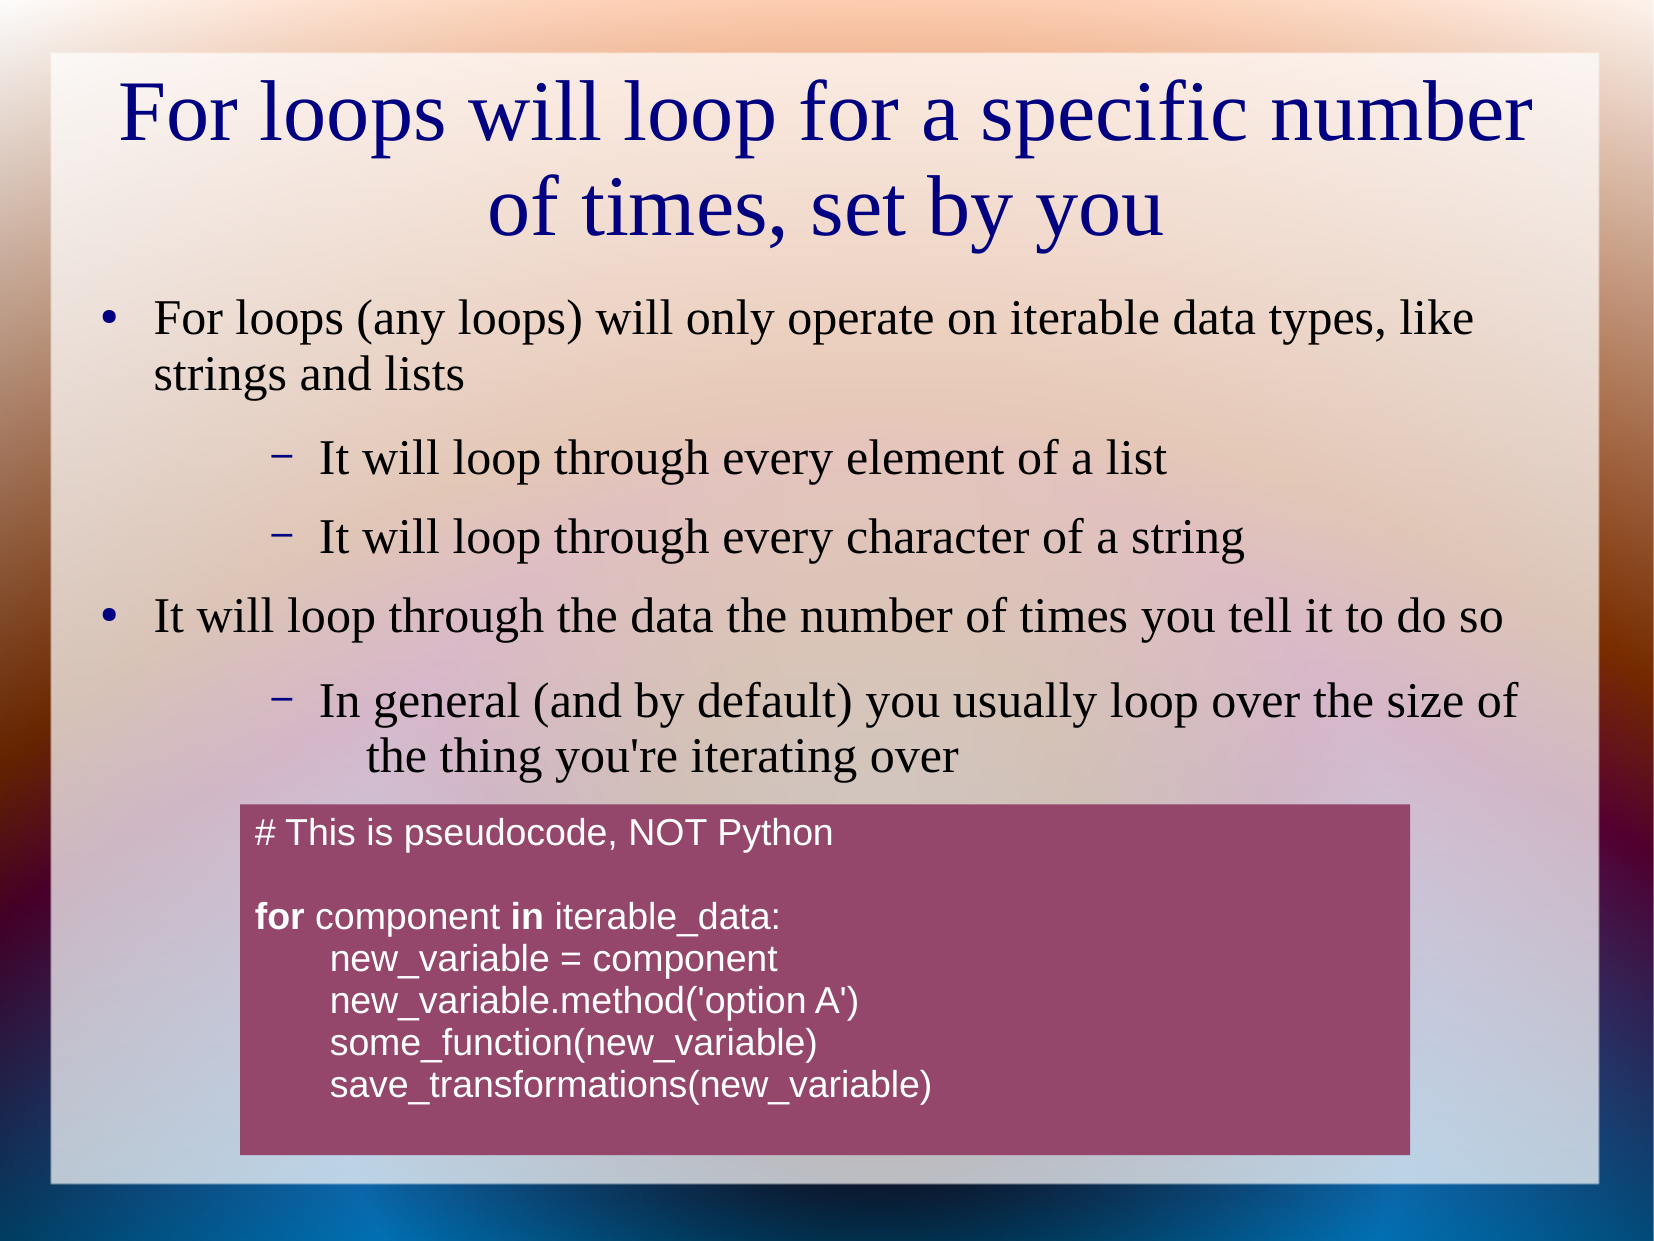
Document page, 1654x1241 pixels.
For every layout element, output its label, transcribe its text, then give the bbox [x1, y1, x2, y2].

picture [0, 0, 1654, 1241]
text_box # This is pseudocode, NOT Python for component in iterable_data: new_variable = component new_variable.method('option A') some_function(new_variable) save_transformations(new_variable) [240, 804, 1411, 1156]
title For loops will loop for a specific number of times, set by you [82, 55, 1571, 263]
list For loops (any loops) will only operate on iterable data types, like strings and lists It will loop through every element of a list It will loop through every character of a string It will loop through the data the number of times you tell it to do so In general (and by default) you usually loop over the size of the thing you're iterating over [82, 290, 1571, 1010]
